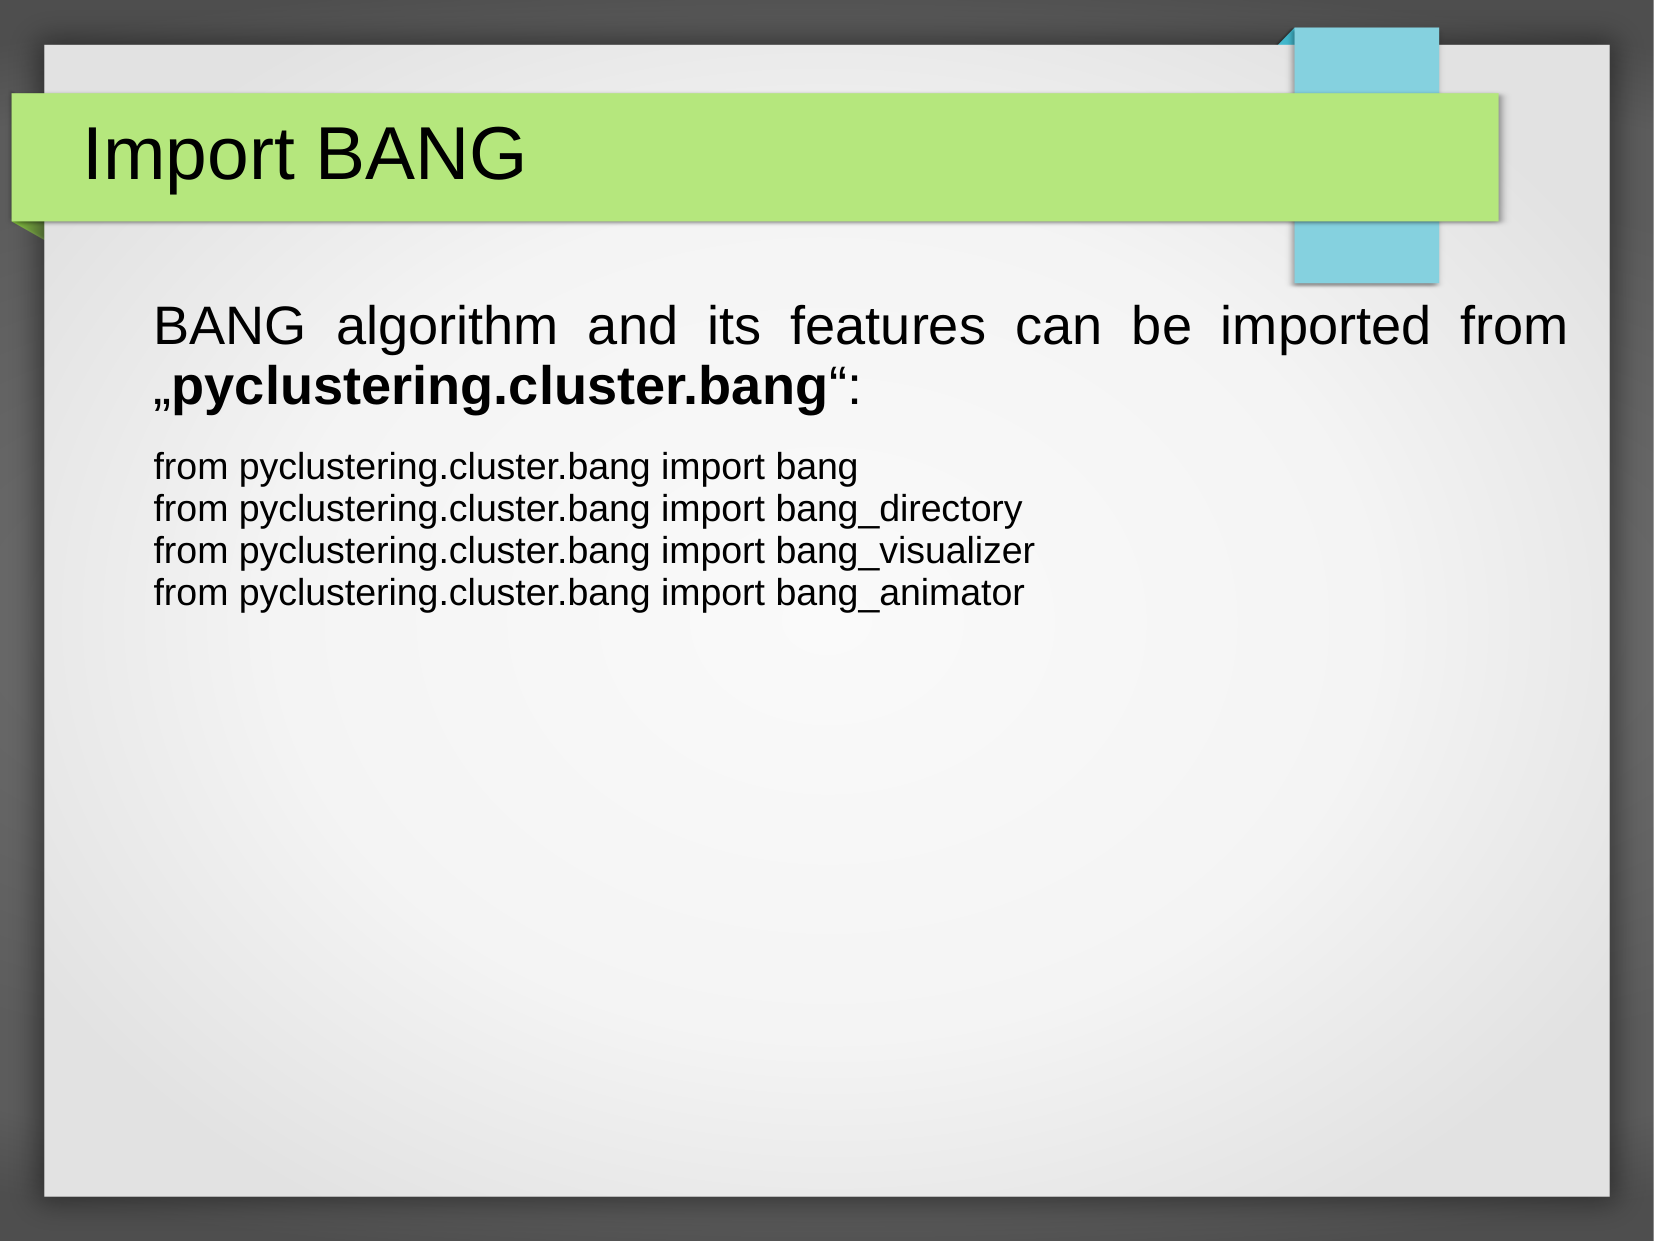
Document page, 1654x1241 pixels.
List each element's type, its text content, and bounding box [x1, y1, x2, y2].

title Import BANG [82, 94, 1264, 213]
list BANG algorithm and its features can be imported from „pyclustering.cluster.bang“: from pyclustering.cluster.bang import bang from pyclustering.cluster.bang import bang_directory from pyclustering.cluster.bang import bang_visualizer from pyclustering.cluster.bang import bang_animator [82, 295, 1571, 1015]
picture [0, 0, 1654, 1241]
